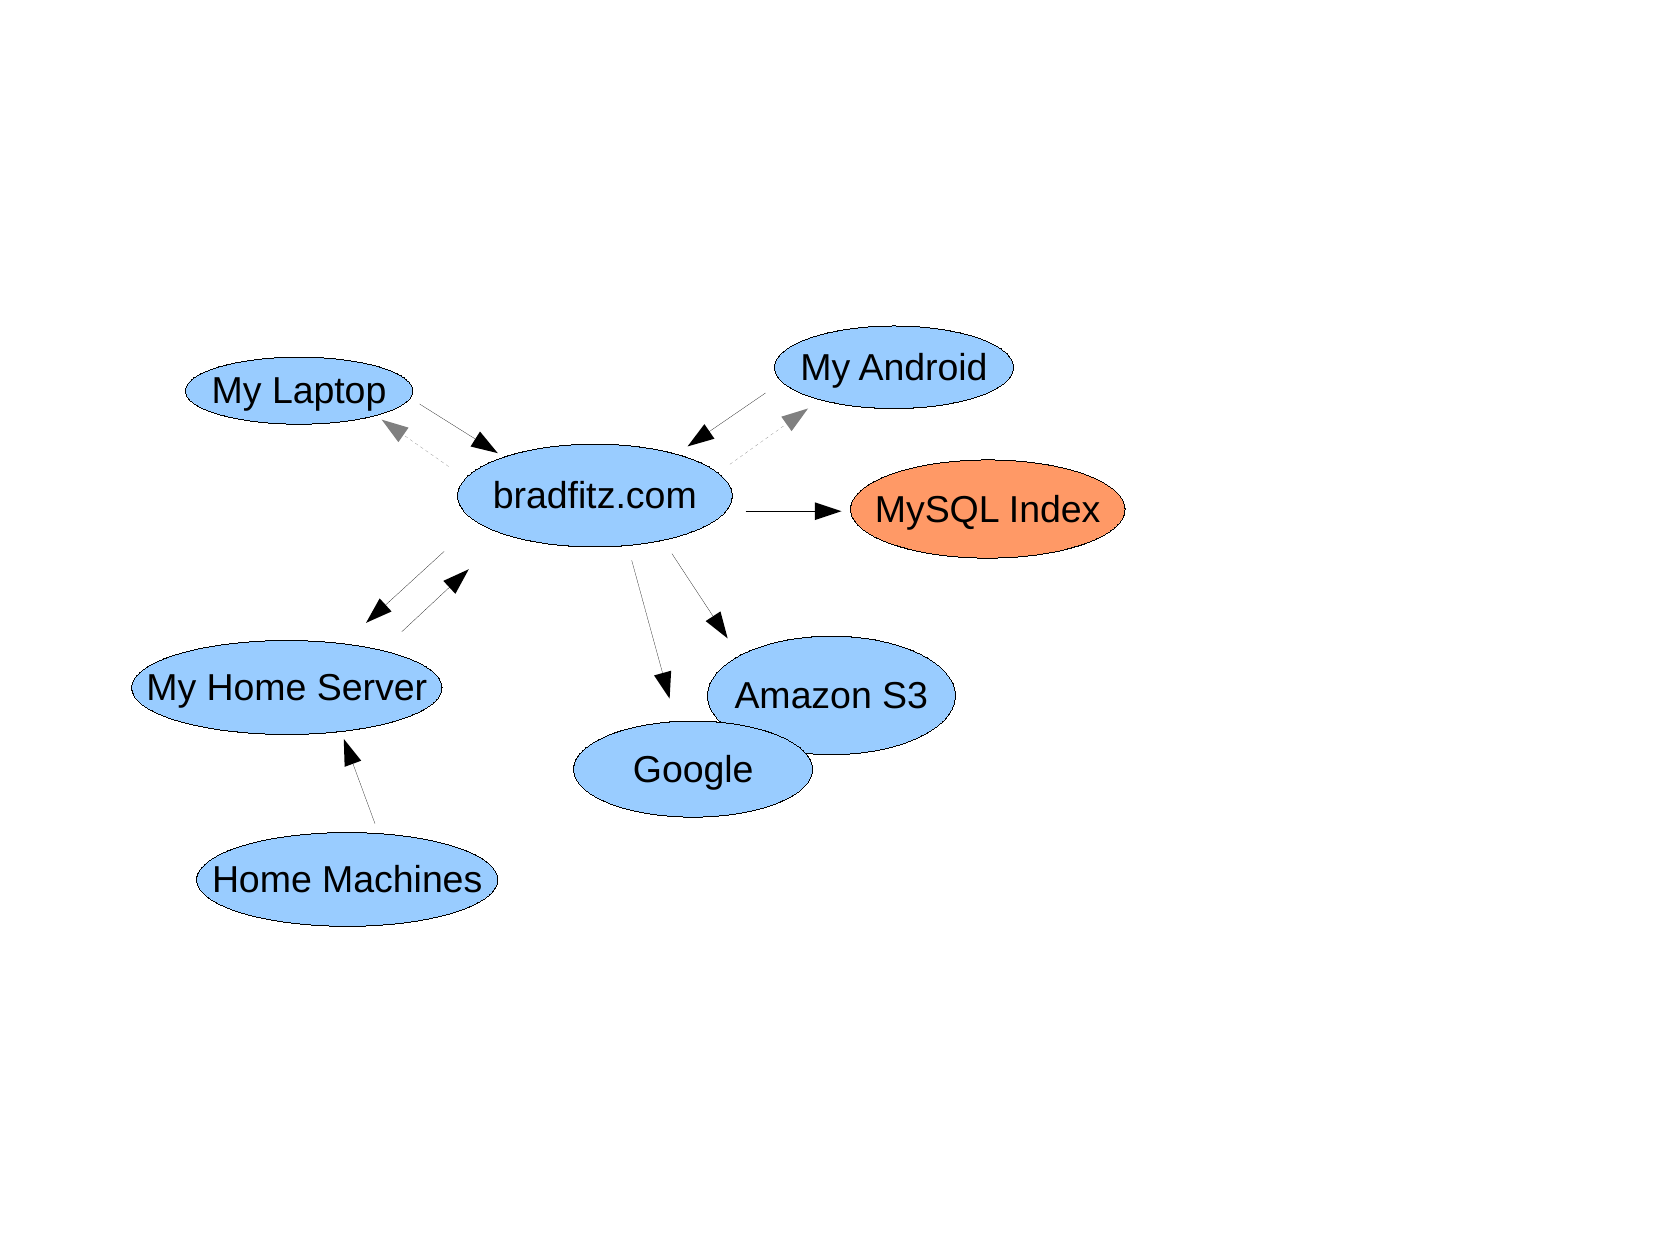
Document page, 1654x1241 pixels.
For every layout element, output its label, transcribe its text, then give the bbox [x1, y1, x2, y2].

text_box My Home Server [131, 640, 443, 735]
text_box Home Machines [196, 832, 498, 927]
text_box My Android [774, 325, 1014, 409]
text_box bradfitz.com [457, 444, 733, 547]
text_box Amazon S3 [707, 636, 956, 755]
text_box My Laptop [185, 357, 413, 425]
text_box MySQL Index [850, 459, 1126, 559]
text_box Google [573, 721, 813, 818]
